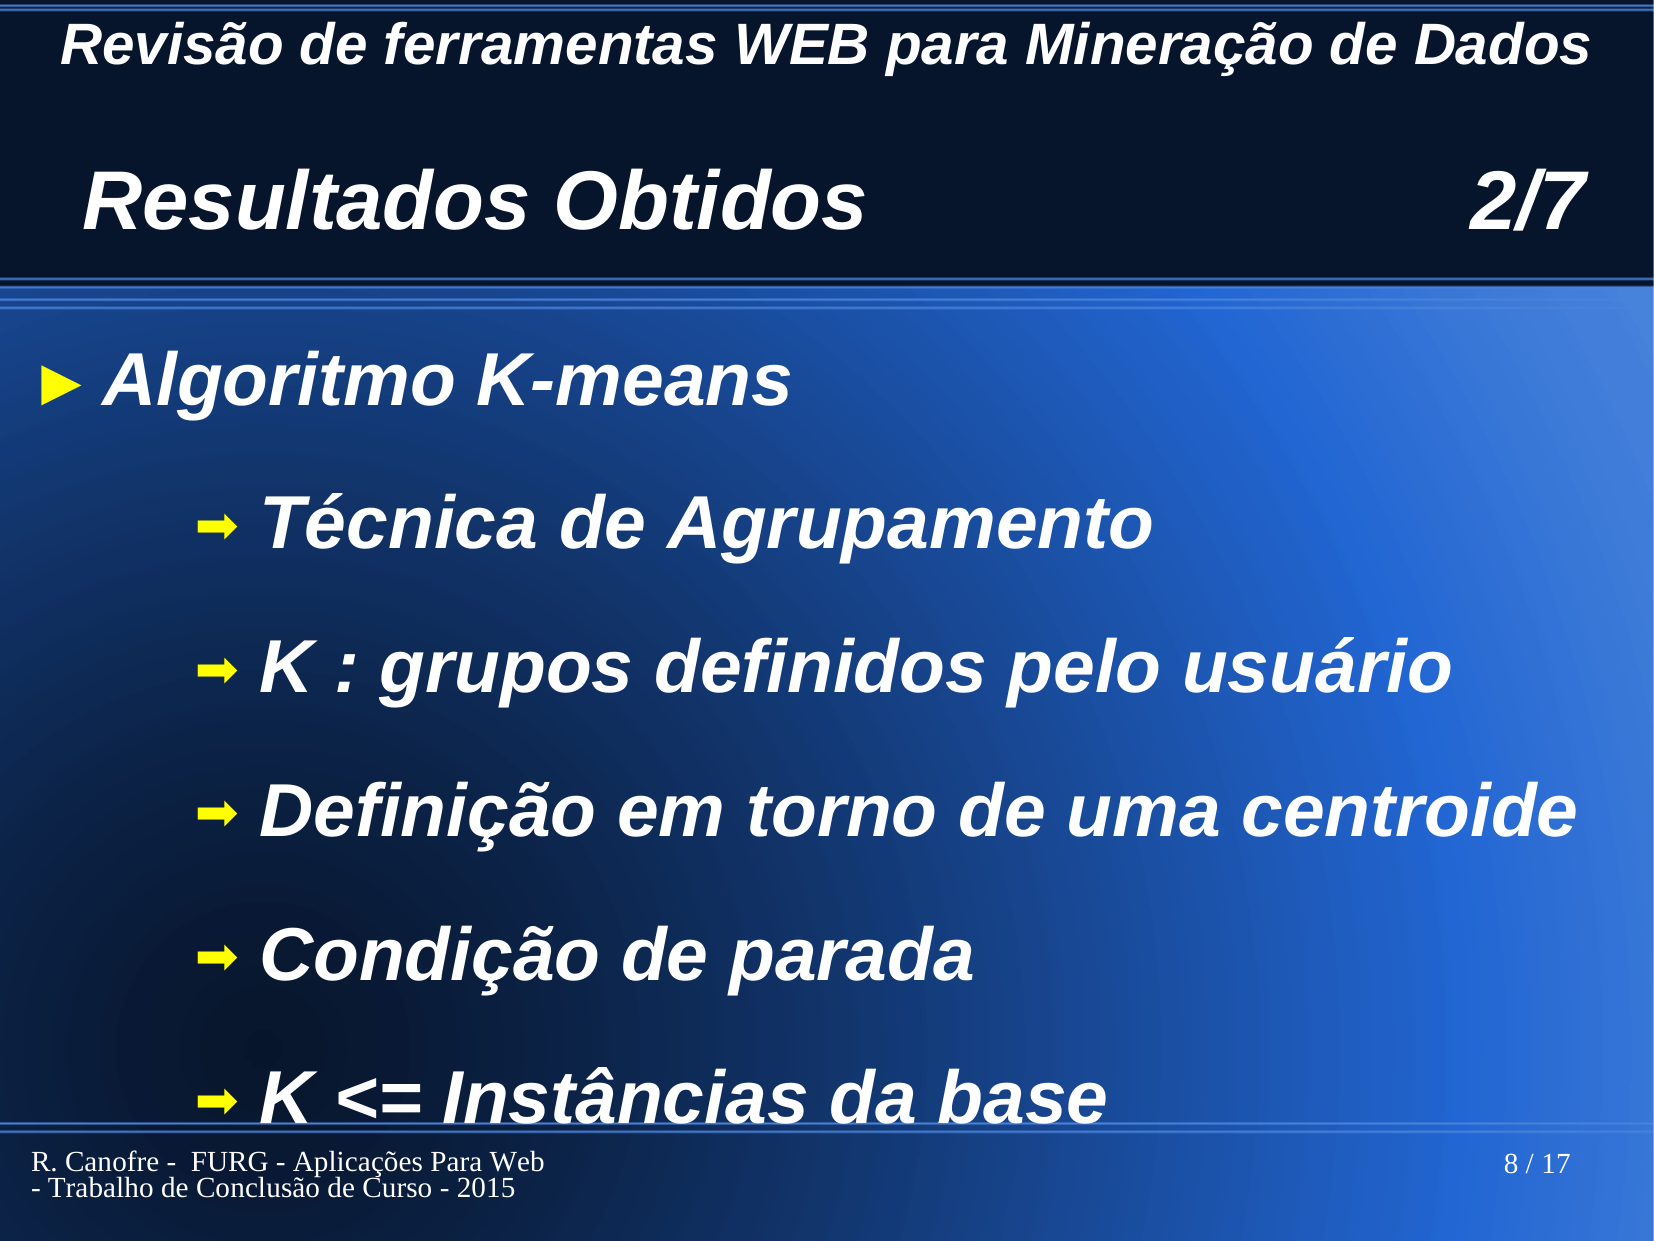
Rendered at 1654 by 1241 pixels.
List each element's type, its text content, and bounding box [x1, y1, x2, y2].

picture [0, 83, 1654, 1241]
title Revisão de ferramentas WEB para Mineração de Dados [0, 5, 1654, 83]
picture [0, 0, 1654, 5]
title Resultados Obtidos 2/7 [82, 129, 1607, 272]
list Algoritmo K-means Técnica de Agrupamento K : grupos definidos pelo usuário Definição em torno de uma centroide Condição de parada K <= Instâncias da base [23, 295, 1630, 1098]
